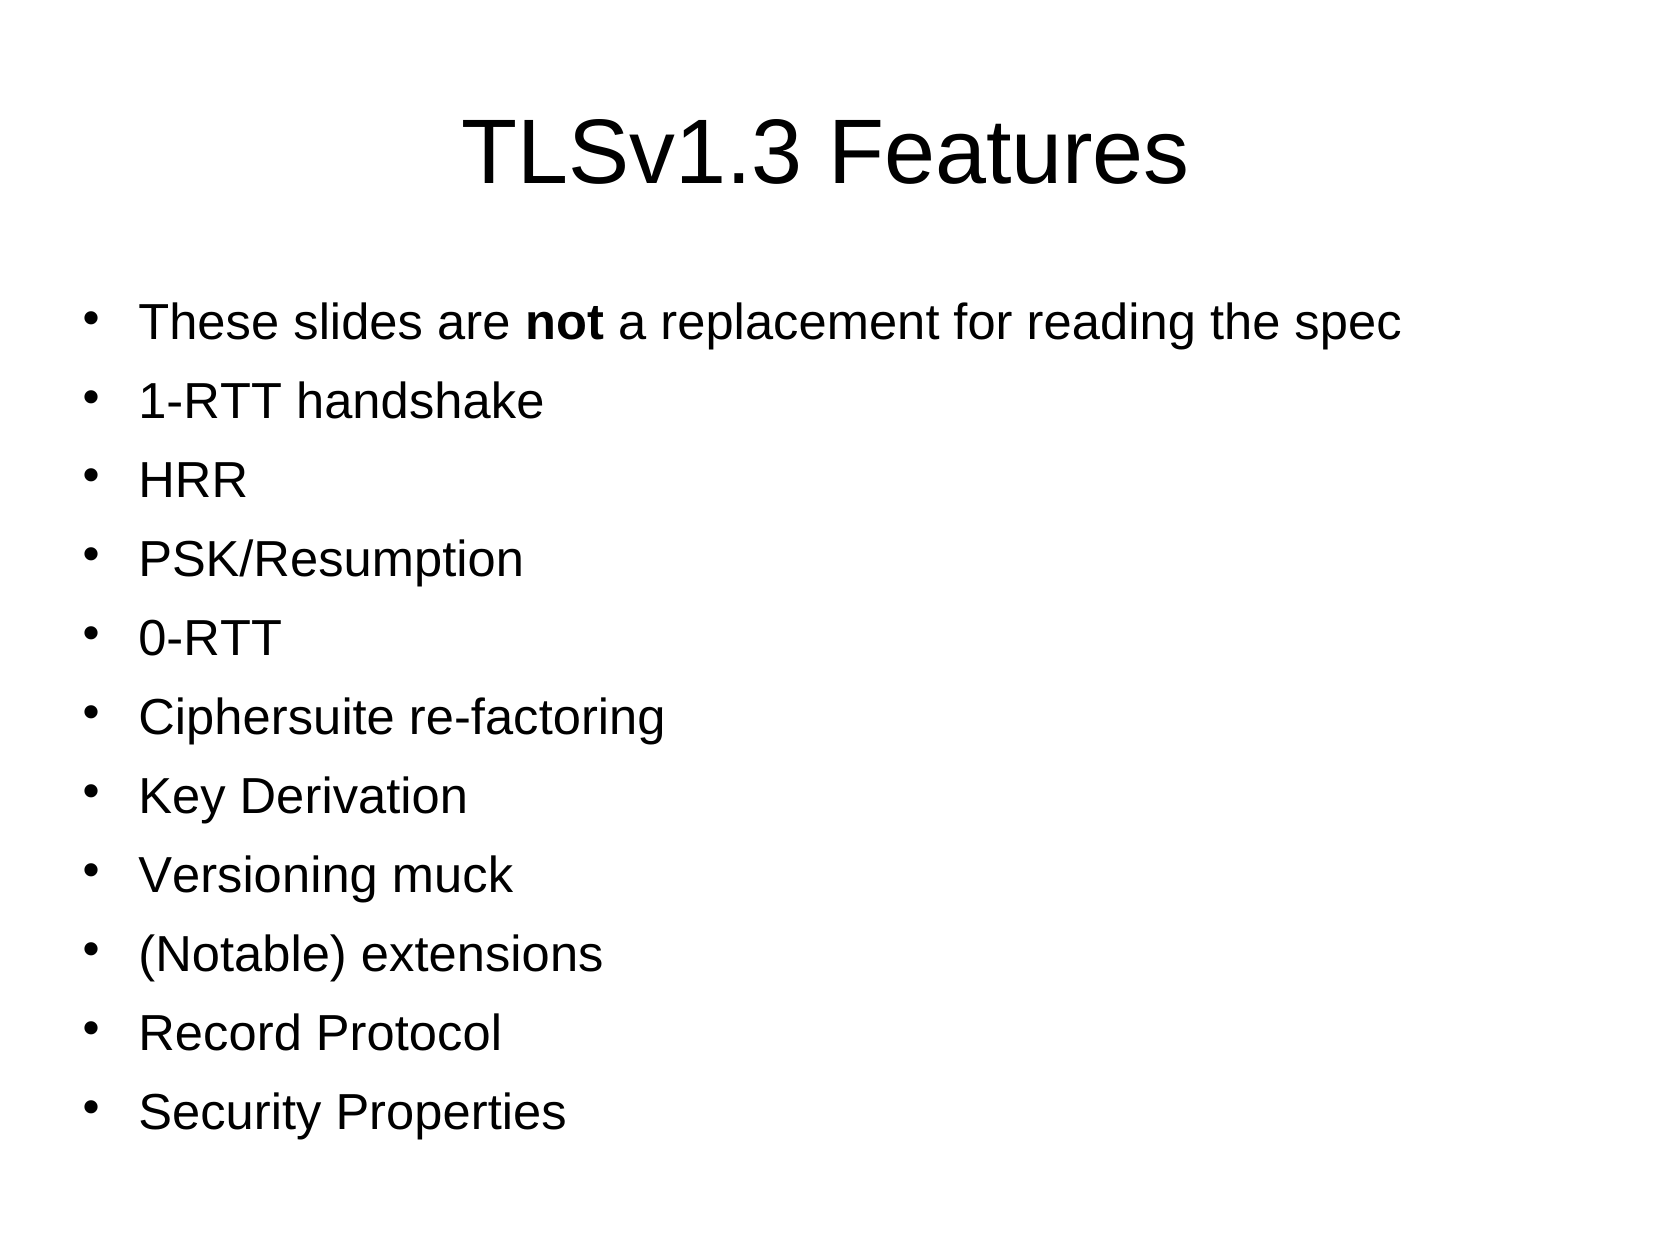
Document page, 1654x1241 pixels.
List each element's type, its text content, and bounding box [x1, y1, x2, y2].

title TLSv1.3 Features [82, 49, 1571, 257]
list These slides are not a replacement for reading the spec 1-RTT handshake HRR PSK/Resumption 0-RTT Ciphersuite re-factoring Key Derivation Versioning muck (Notable) extensions Record Protocol Security Properties [82, 290, 1571, 1152]
